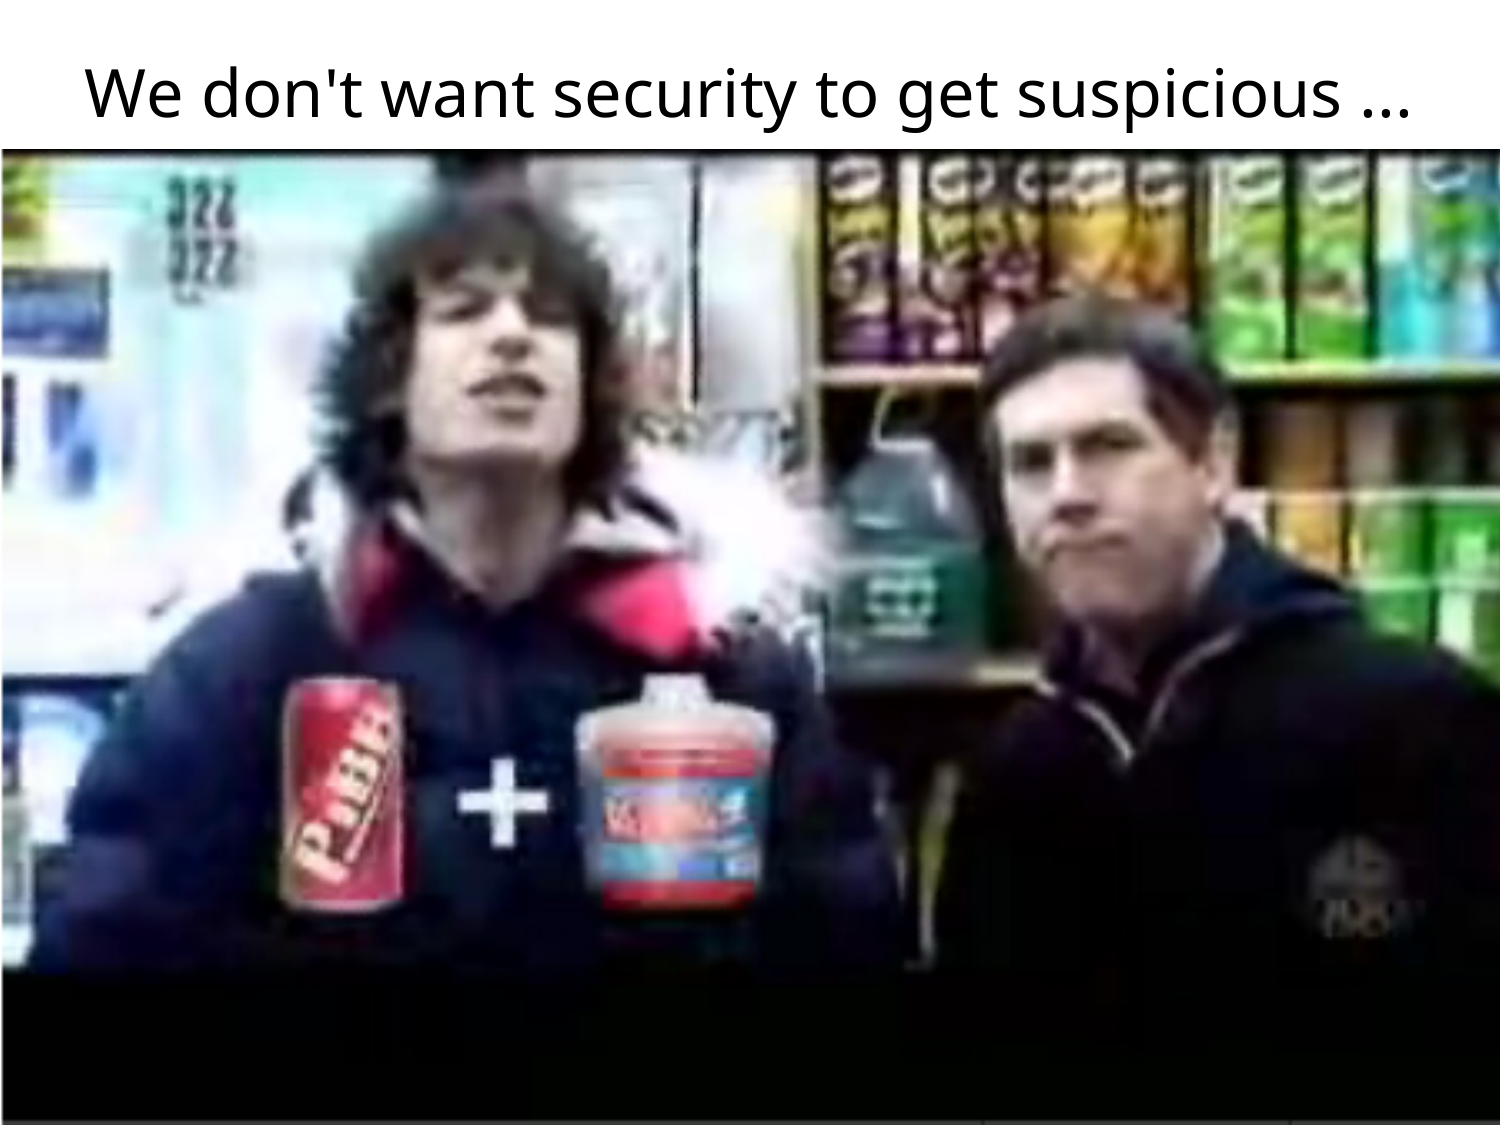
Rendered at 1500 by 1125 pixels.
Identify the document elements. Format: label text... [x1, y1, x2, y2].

picture [0, 149, 1500, 1125]
title We don't want security to get suspicious ... [24, 5, 1476, 149]
